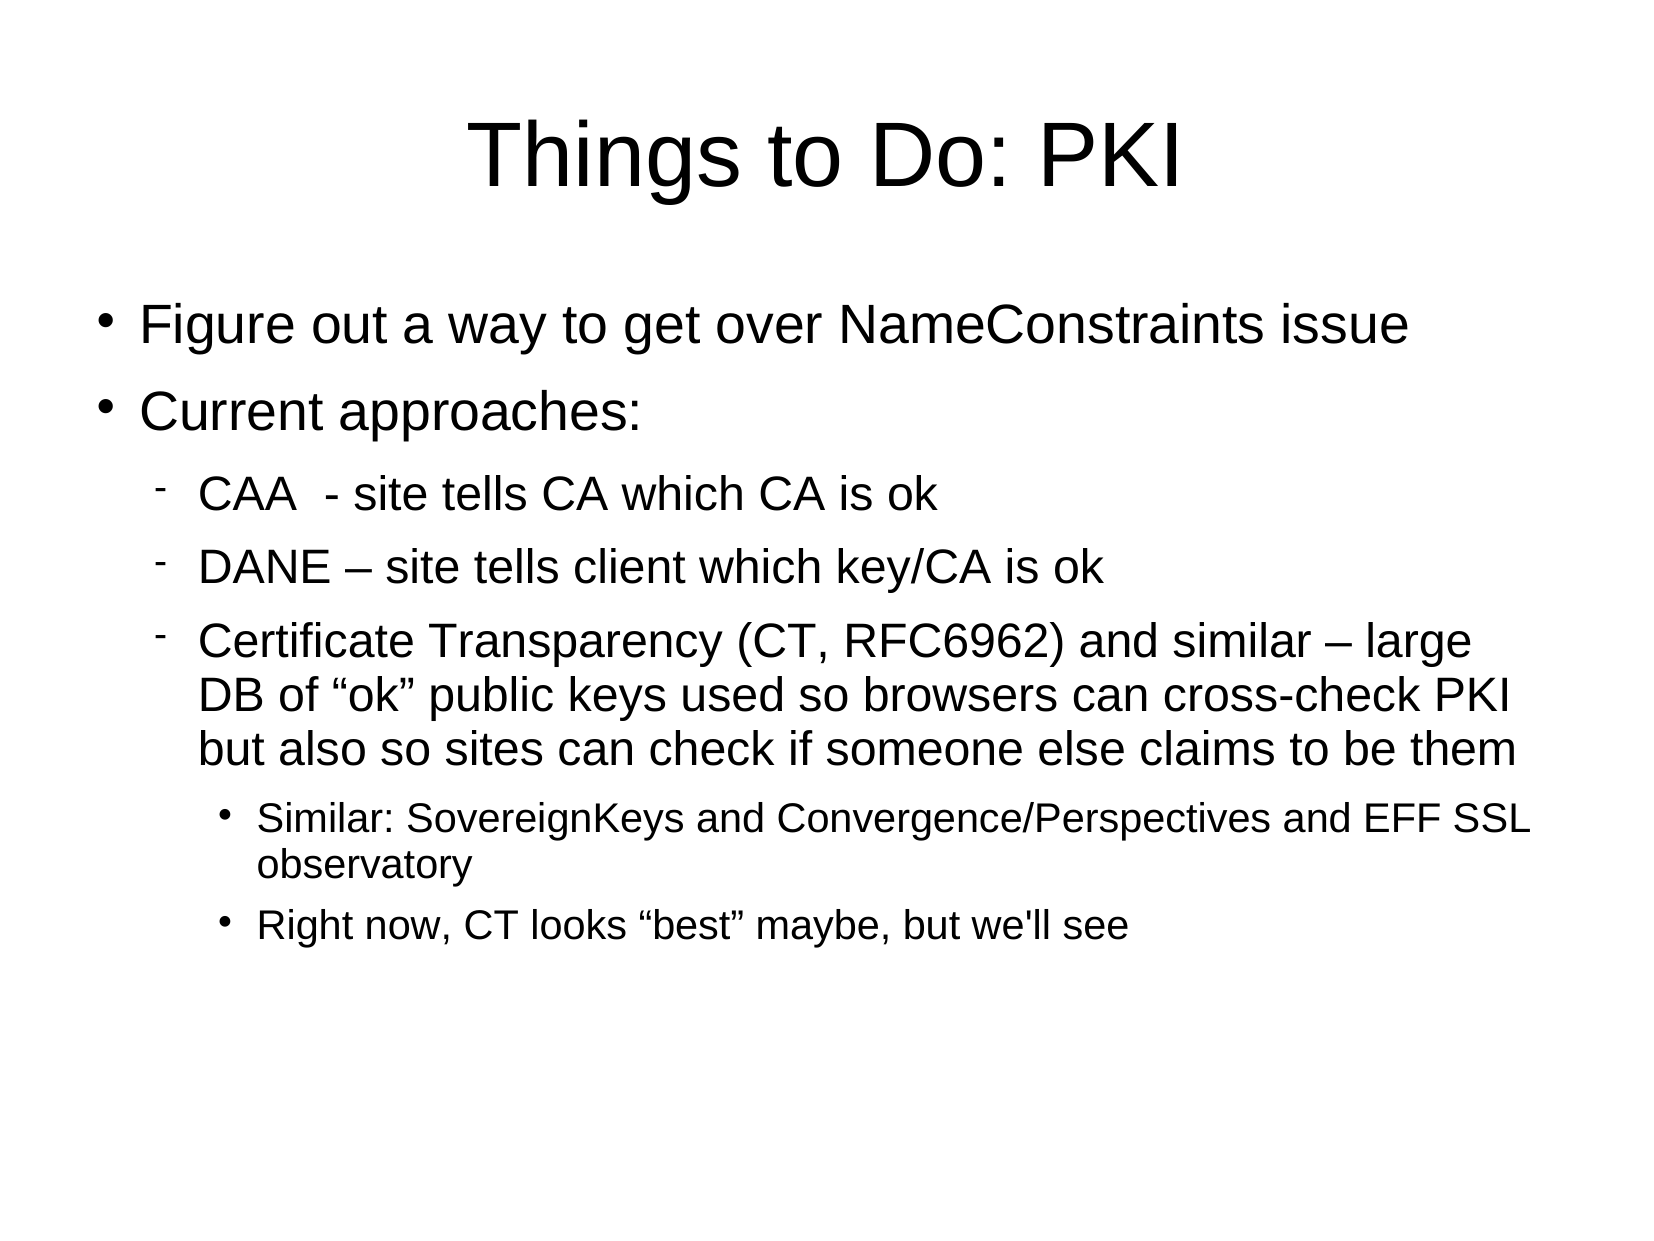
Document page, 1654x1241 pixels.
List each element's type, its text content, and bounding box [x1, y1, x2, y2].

list Figure out a way to get over NameConstraints issue Current approaches: CAA - site tells CA which CA is ok DANE – site tells client which key/CA is ok Certificate Transparency (CT, RFC6962) and similar – large DB of “ok” public keys used so browsers can cross-check PKI but also so sites can check if someone else claims to be them Similar: SovereignKeys and Convergence/Perspectives and EFF SSL observatory Right now, CT looks “best” maybe, but we'll see [82, 290, 1538, 1010]
title Things to Do: PKI [82, 49, 1571, 257]
